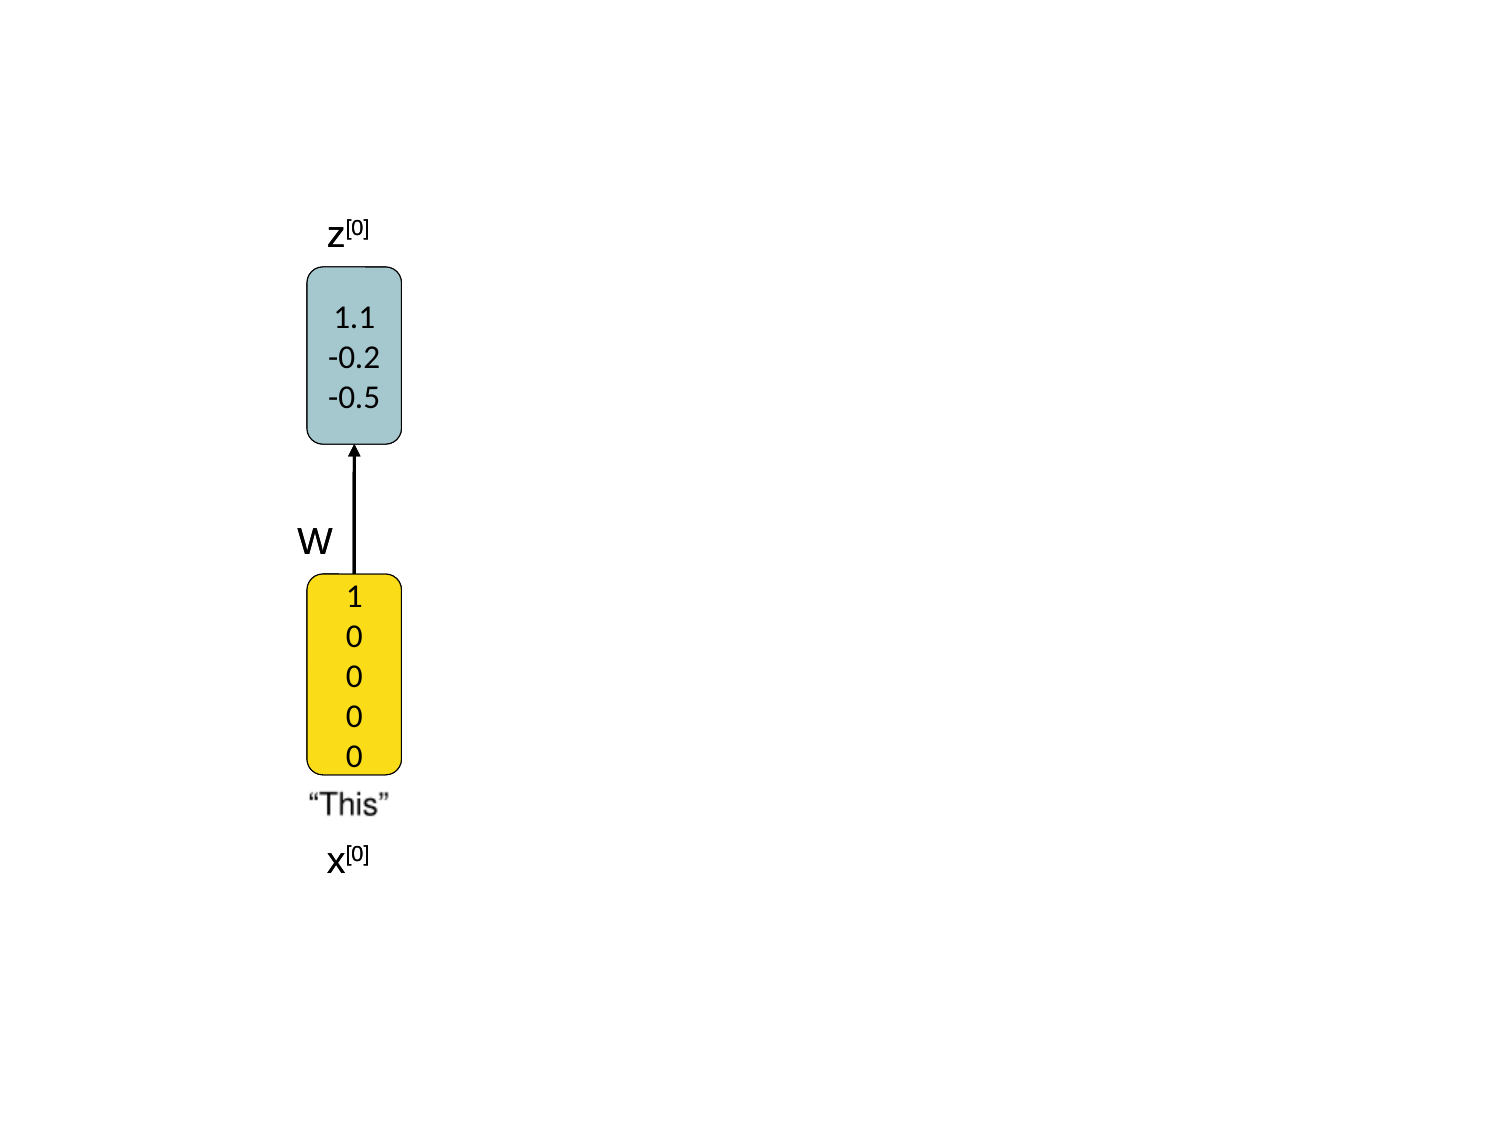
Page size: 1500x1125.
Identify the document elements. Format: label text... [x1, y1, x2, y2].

text_box z[0] [312, 202, 405, 260]
text_box x[0] [312, 828, 405, 886]
picture [307, 786, 395, 821]
text_box W [282, 509, 348, 567]
text_box 1.1 -0.2 -0.5 [306, 266, 402, 445]
text_box 1 0 0 0 0 [306, 574, 402, 775]
